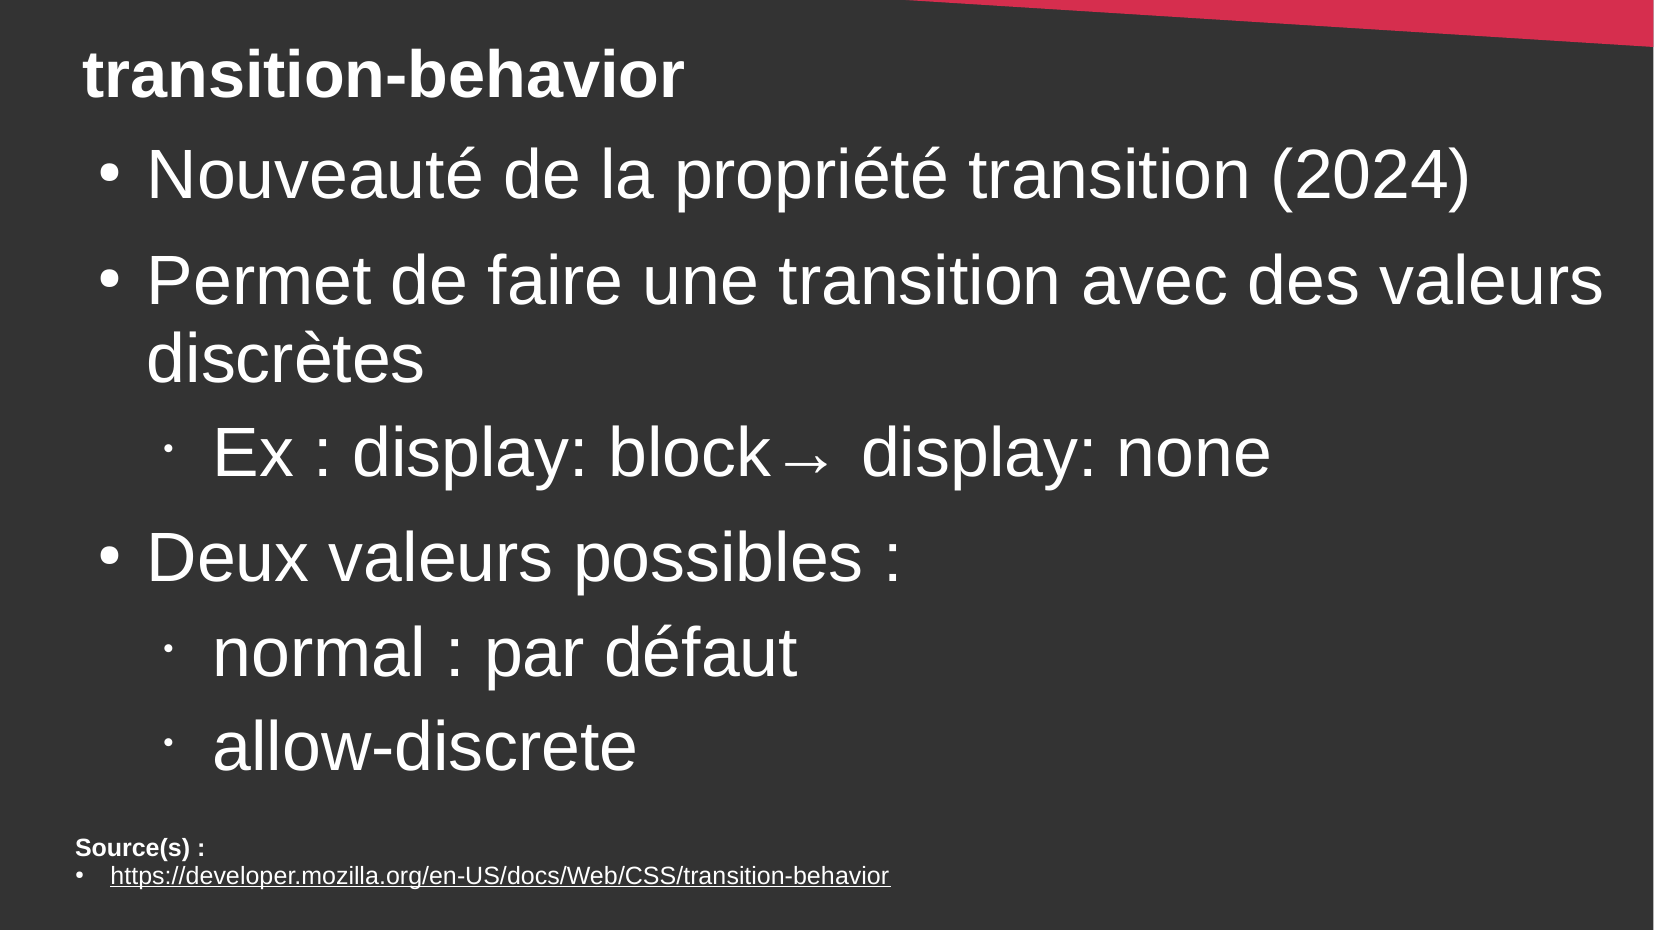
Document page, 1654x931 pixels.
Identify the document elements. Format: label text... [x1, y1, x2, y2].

text_box [905, 0, 1654, 48]
text_box Source(s) : https://developer.mozilla.org/en-US/docs/Web/CSS/transition-behavior [60, 826, 1546, 926]
list Nouveauté de la propriété transition (2024) Permet de faire une transition avec des valeurs discrètes Ex : display: block→ display: none Deux valeurs possibles : normal : par défaut allow-discrete [80, 135, 1620, 792]
title transition-behavior [82, 37, 1571, 114]
